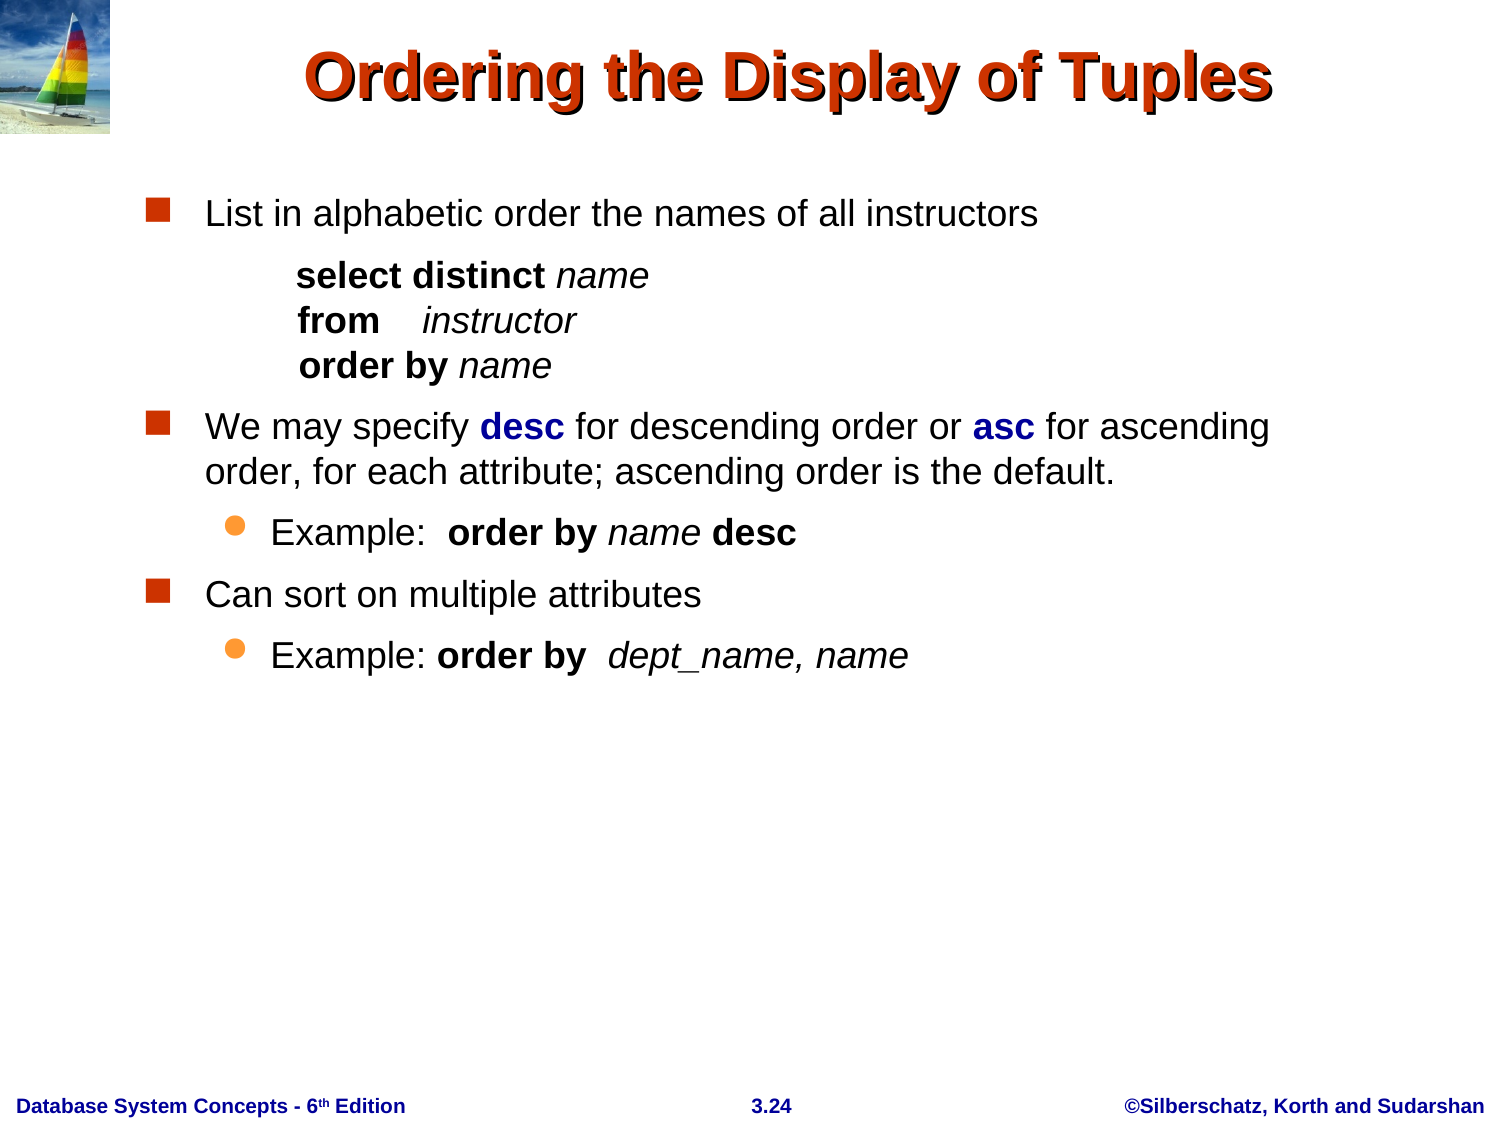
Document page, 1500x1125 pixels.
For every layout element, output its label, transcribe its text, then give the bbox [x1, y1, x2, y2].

picture [0, 0, 110, 134]
list List in alphabetic order the names of all instructors select distinct name from instructor order by name We may specify desc for descending order or asc for ascending order, for each attribute; ascending order is the default. Example: order by name desc Can sort on multiple attributes Example: order by dept_name, name [133, 181, 1391, 872]
title Ordering the Display of Tuples [125, 19, 1451, 120]
